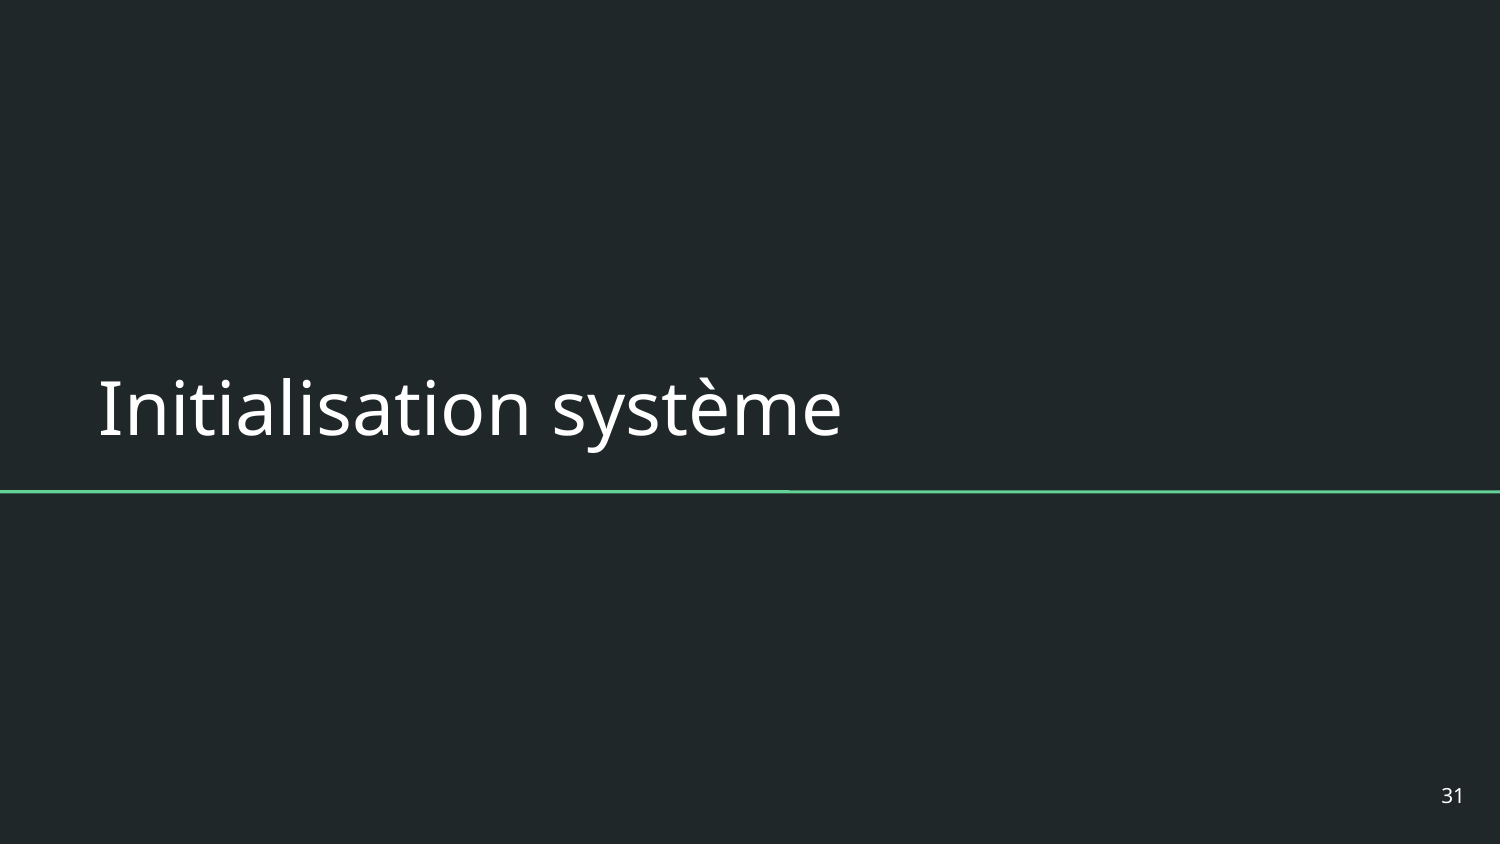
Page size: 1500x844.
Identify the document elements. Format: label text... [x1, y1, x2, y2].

title Initialisation système [83, 337, 1417, 466]
slide_number <numéro> [1389, 764, 1480, 830]
